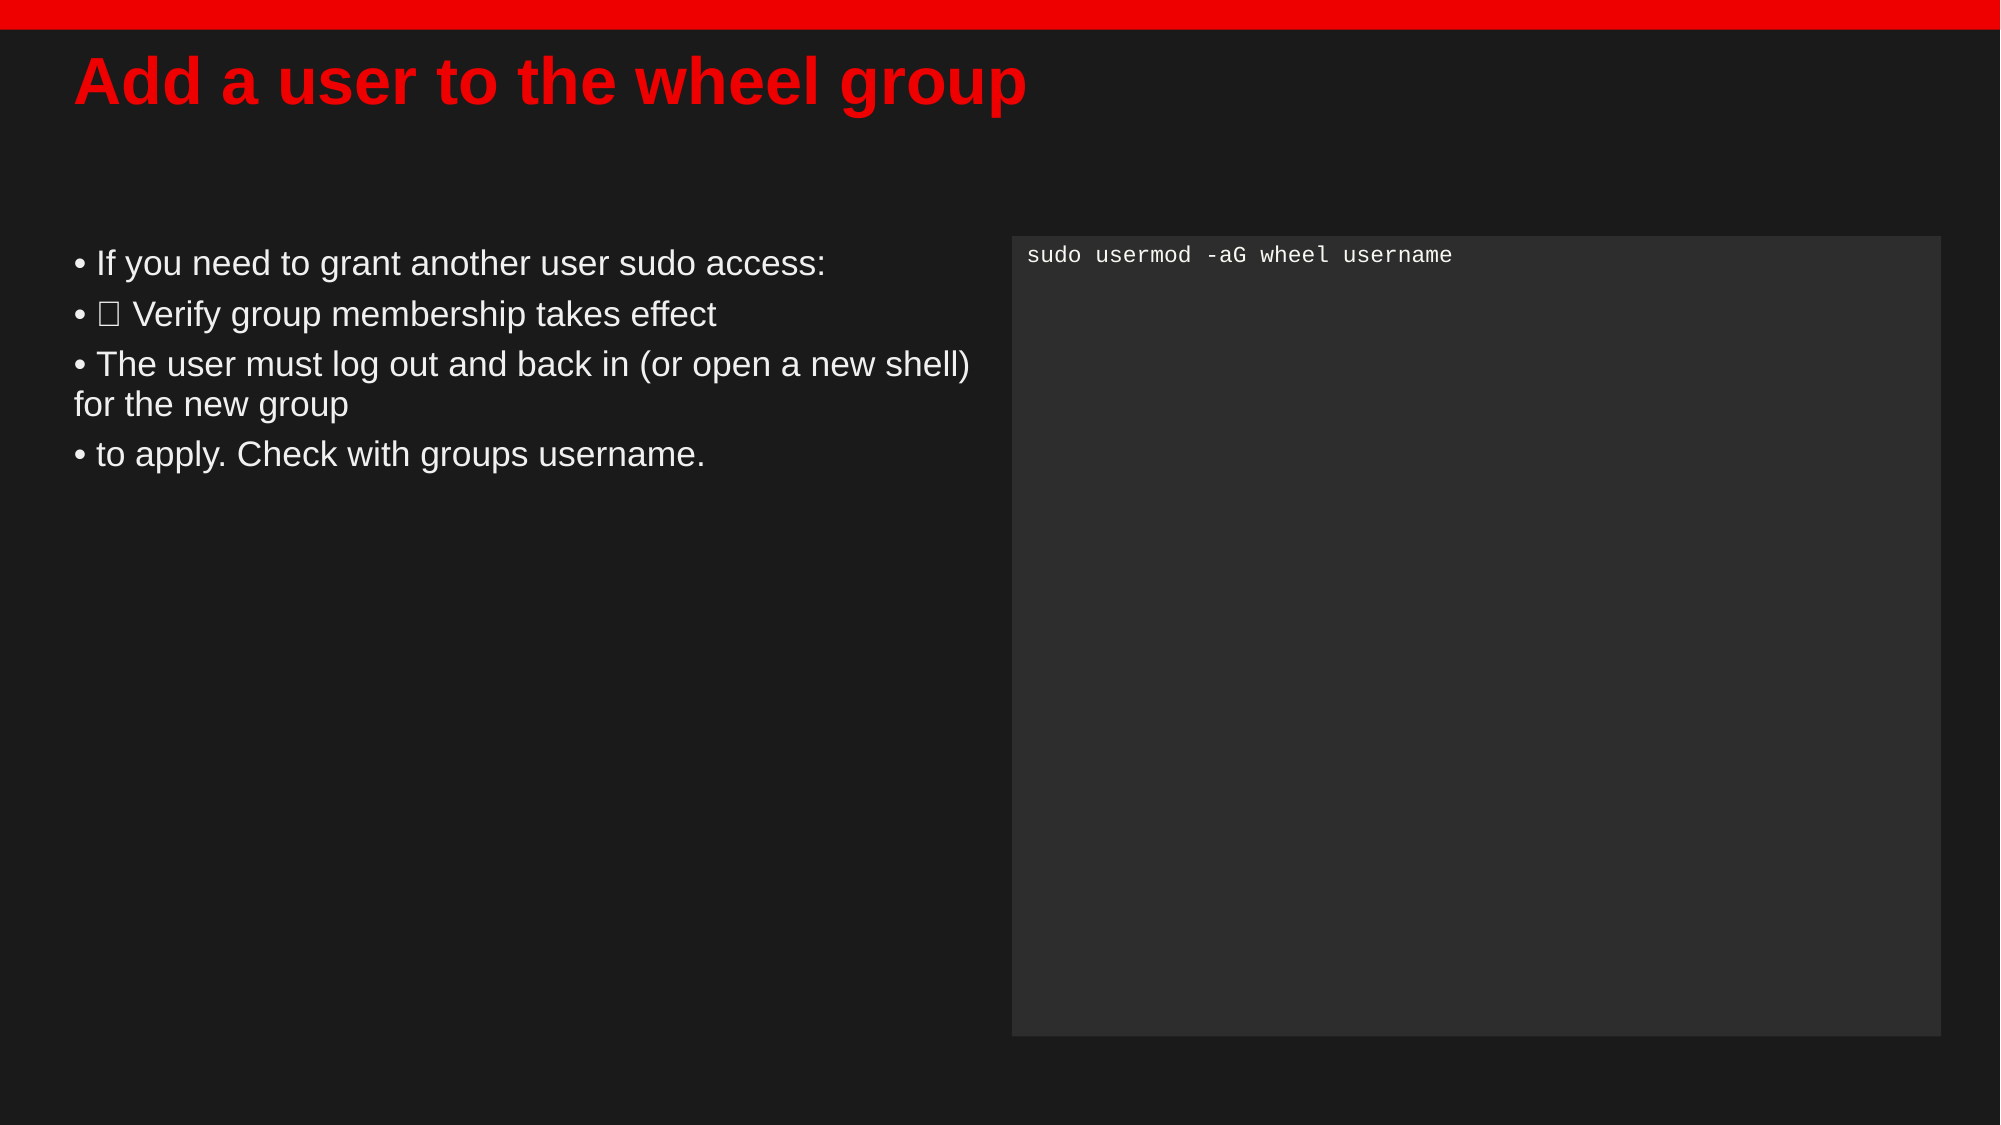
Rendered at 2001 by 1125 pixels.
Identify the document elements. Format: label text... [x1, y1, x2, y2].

text_box Add a user to the wheel group [59, 36, 1942, 208]
text_box [0, 0, 2001, 30]
text_box • If you need to grant another user sudo access: • 💡 Verify group membership takes effect • The user must log out and back in (or open a new shell) for the new group • to apply. Check with groups username. [59, 236, 989, 1037]
text_box sudo usermod -aG wheel username [1011, 236, 1942, 1037]
